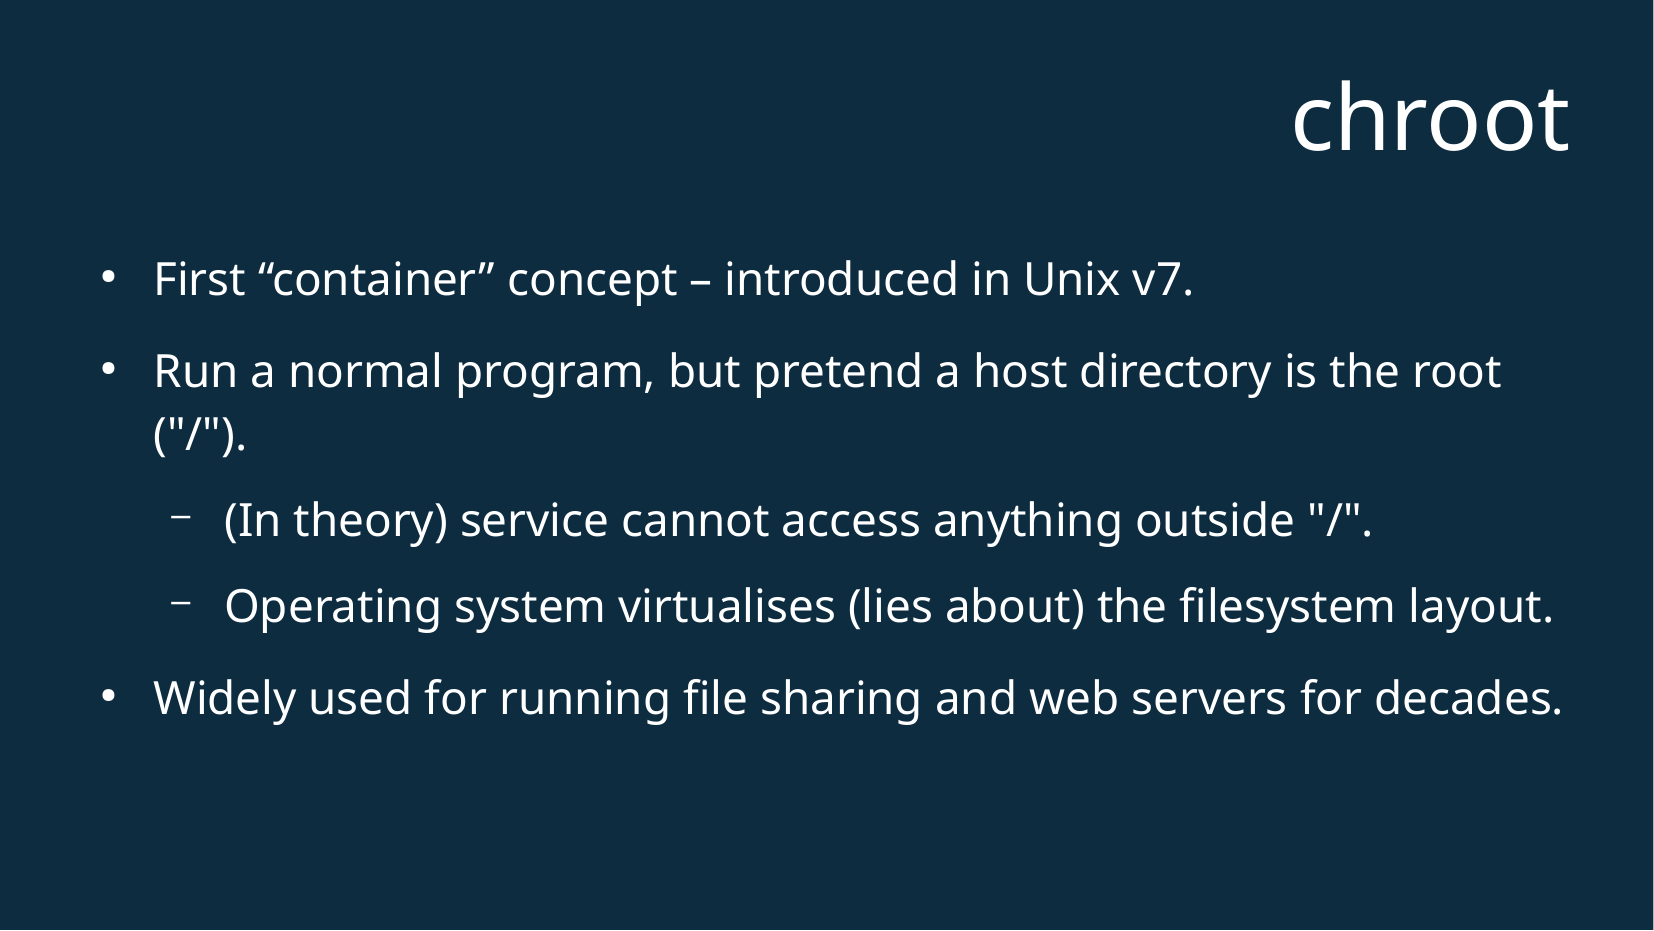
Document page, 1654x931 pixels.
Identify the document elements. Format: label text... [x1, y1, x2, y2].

list First “container” concept – introduced in Unix v7. Run a normal program, but pretend a host directory is the root ("/"). (In theory) service cannot access anything outside "/". Operating system virtualises (lies about) the filesystem layout. Widely used for running file sharing and web servers for decades. [82, 217, 1571, 758]
title chroot [82, 37, 1571, 193]
